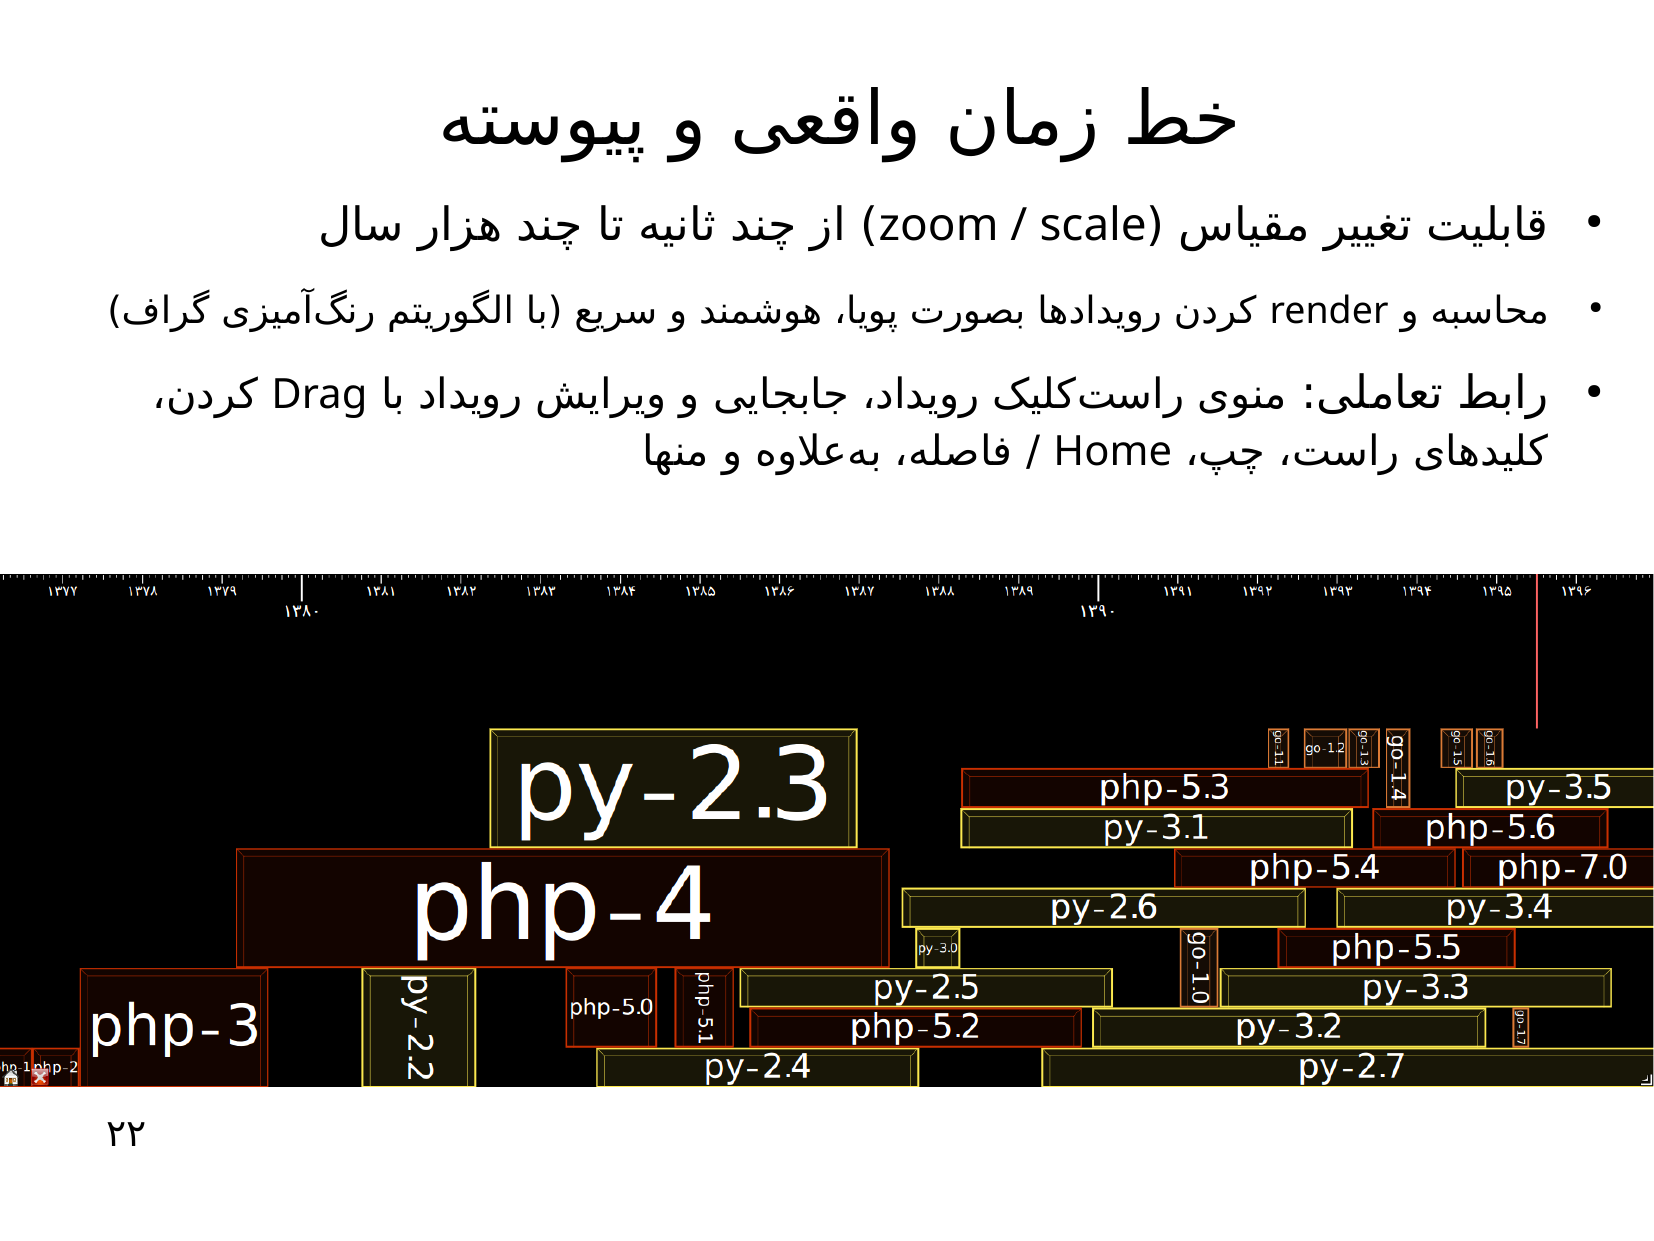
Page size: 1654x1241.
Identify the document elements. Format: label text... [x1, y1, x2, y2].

picture [0, 574, 1654, 1087]
text_box ۲۲ [91, 1104, 164, 1175]
list خط زمان واقعی و پیوسته قابلیت تغییر مقیاس (zoom / scale) از چند ثانیه تا چند هزار سال محاسبه و render کردن رویدادها بصورت پویا، هوشمند و سریع (با الگوریتم رنگ‌آمیزی گراف) رابط تعاملی: منوی راست‌کلیک رویداد، جابجایی و ویرایش رویداد با Drag کردن، کلیدهای راست، چپ، Home / فاصله، به‌علاوه و منها [60, 74, 1621, 574]
